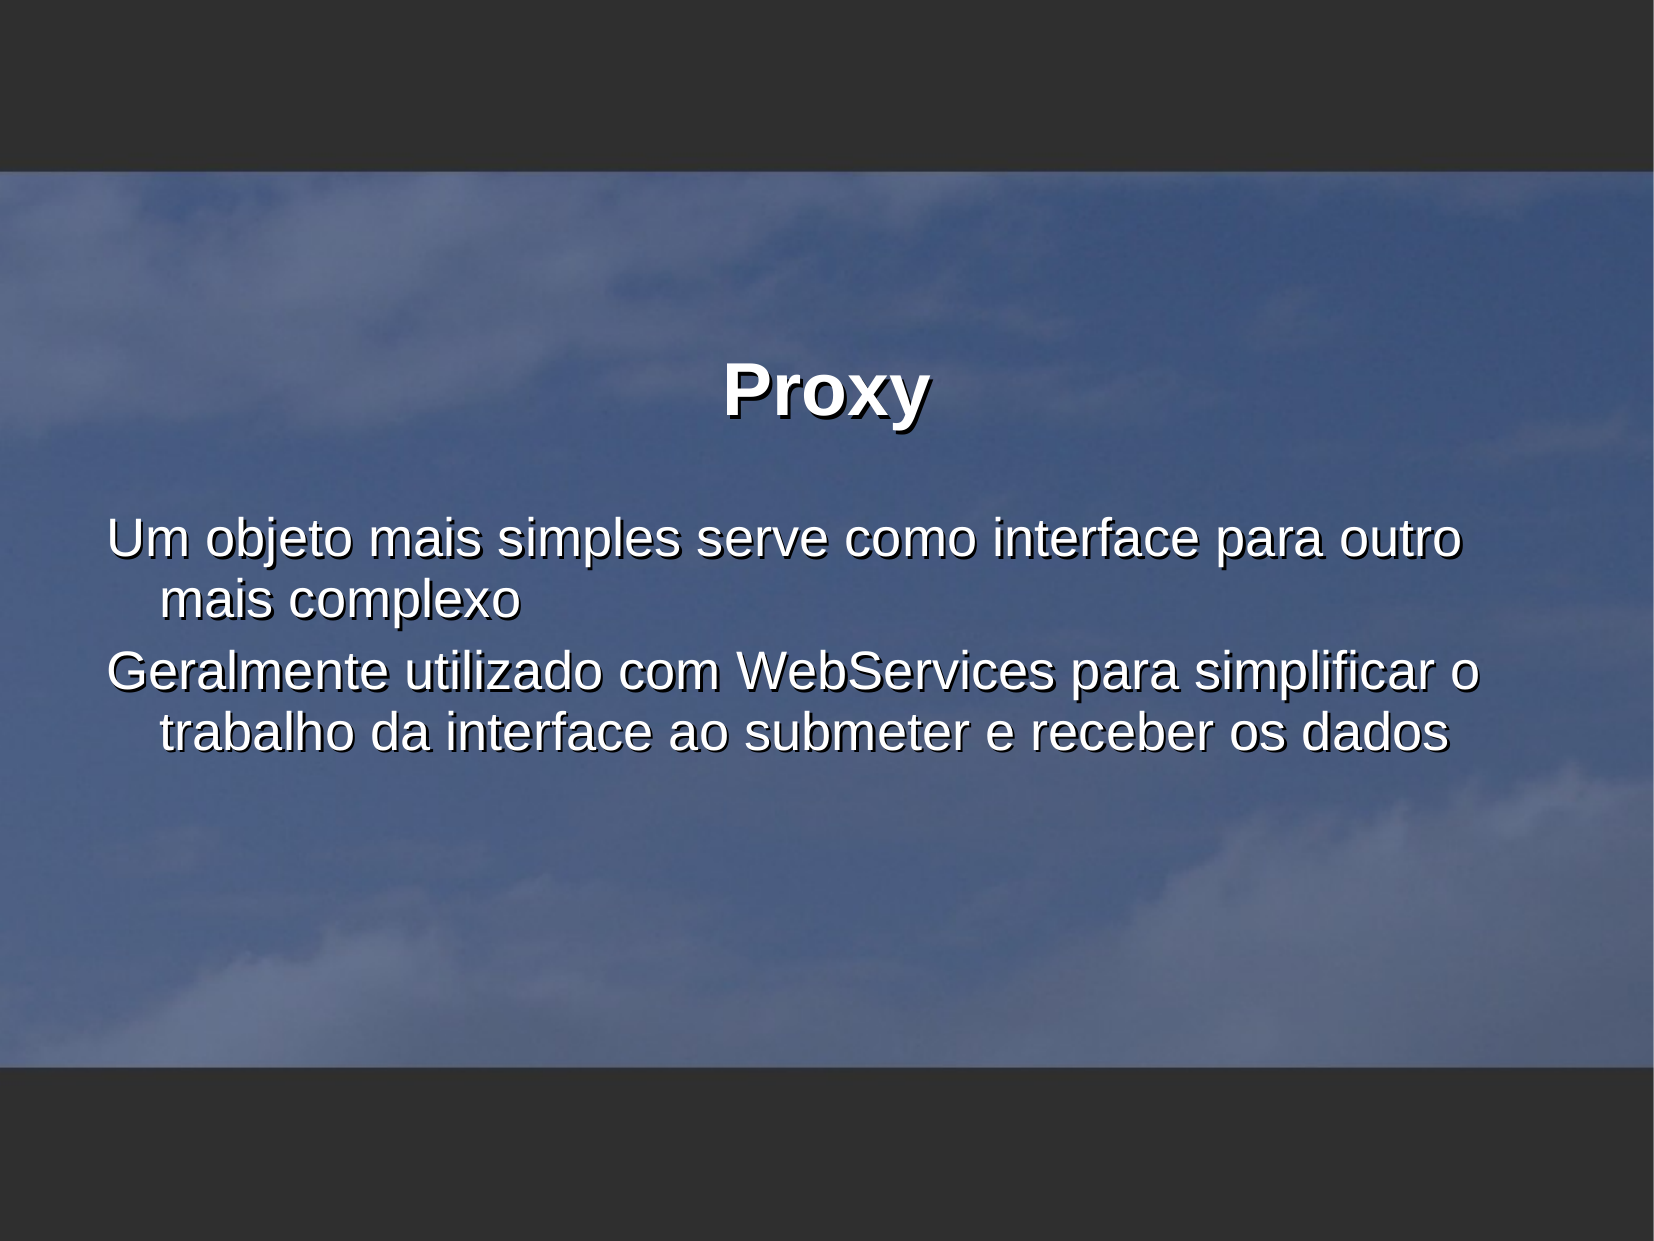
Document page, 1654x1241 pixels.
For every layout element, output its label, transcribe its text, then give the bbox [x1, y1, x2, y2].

title Proxy [88, 308, 1565, 471]
list Um objeto mais simples serve como interface para outro mais complexo Geralmente utilizado com WebServices para simplificar o trabalho da interface ao submeter e receber os dados [88, 507, 1565, 762]
picture [0, 0, 1654, 1241]
